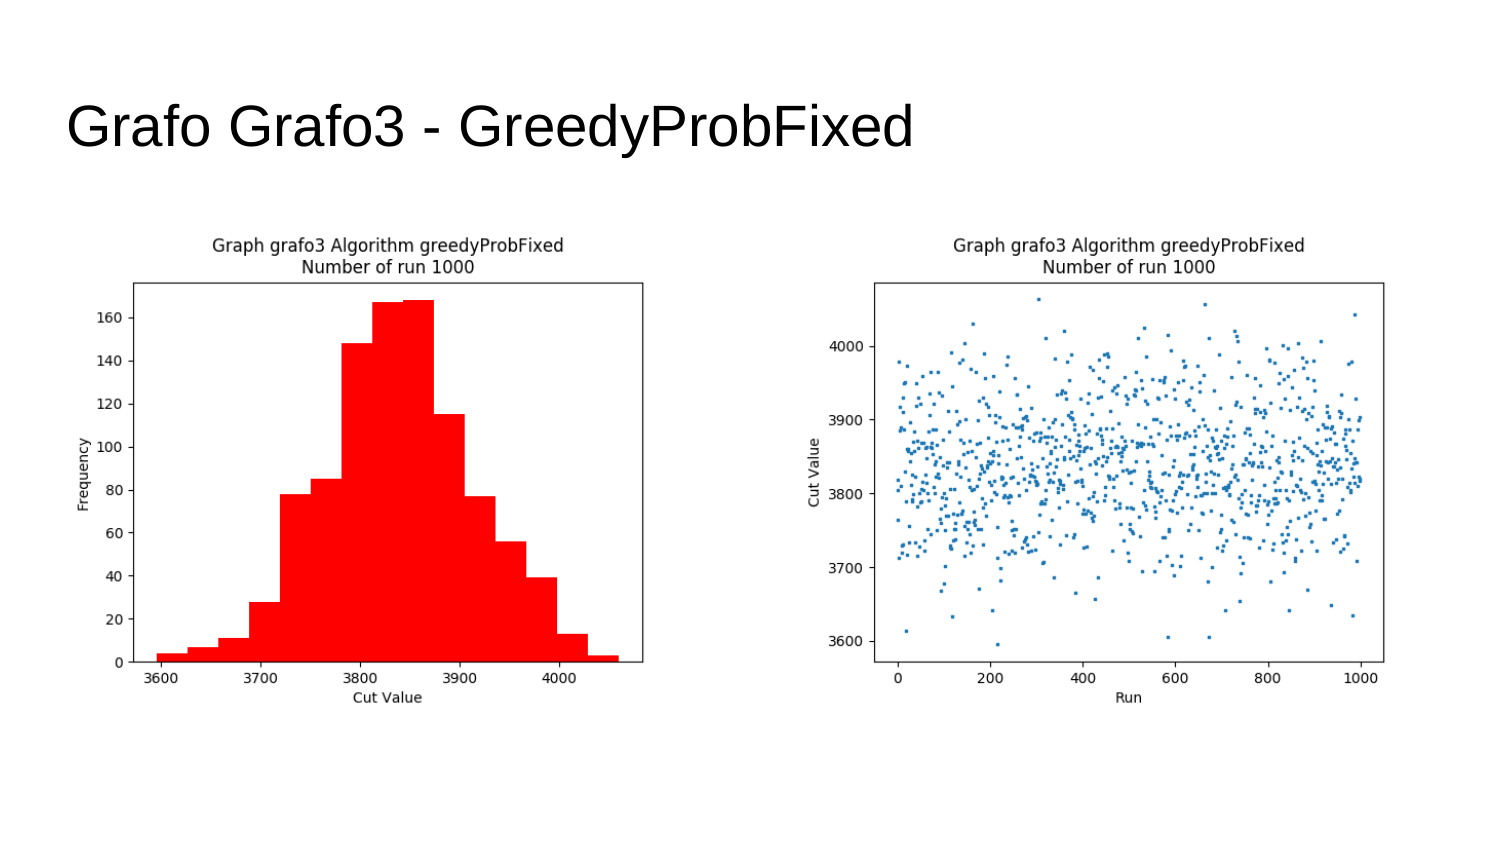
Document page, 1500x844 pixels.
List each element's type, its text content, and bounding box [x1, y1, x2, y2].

picture [51, 223, 708, 716]
title Grafo Grafo3 - GreedyProbFixed [51, 72, 1449, 167]
picture [792, 223, 1449, 716]
